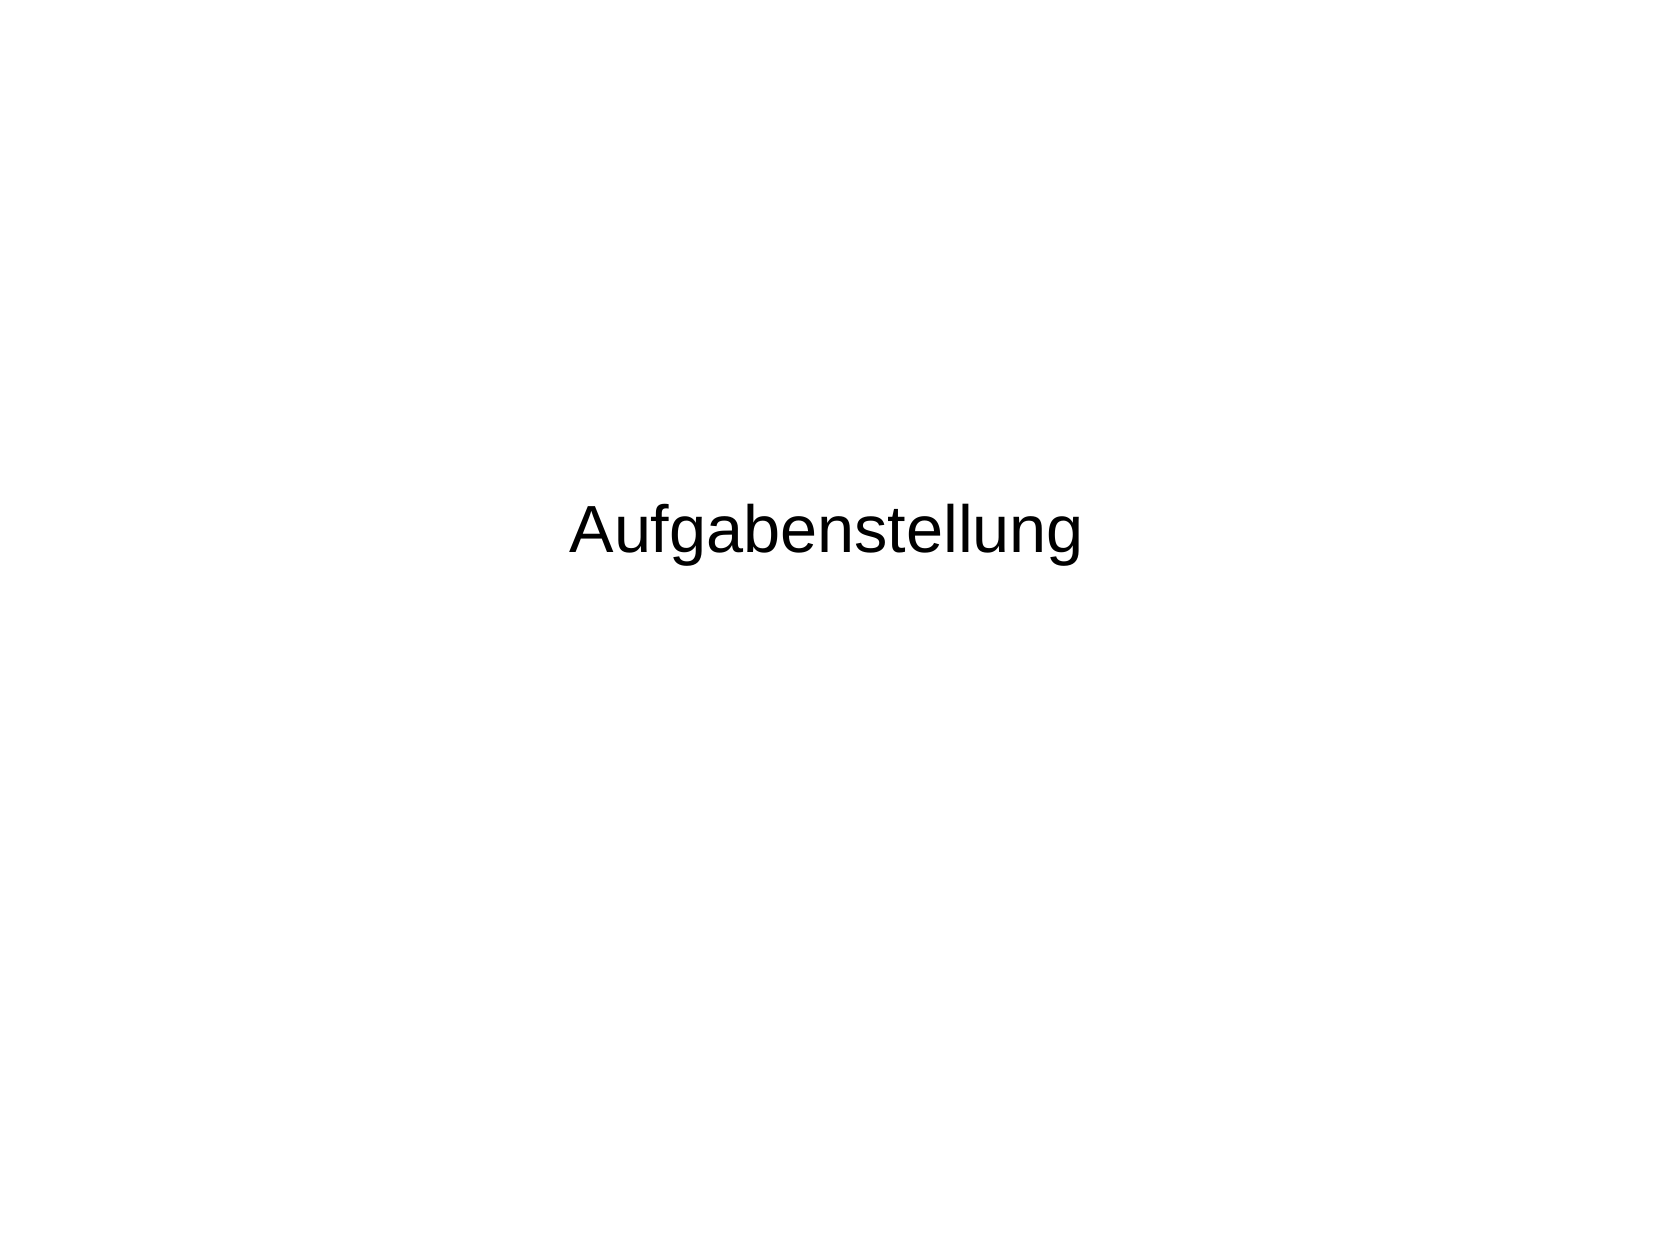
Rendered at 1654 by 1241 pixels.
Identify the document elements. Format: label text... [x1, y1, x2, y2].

subtitle Aufgabenstellung [82, 49, 1571, 1010]
